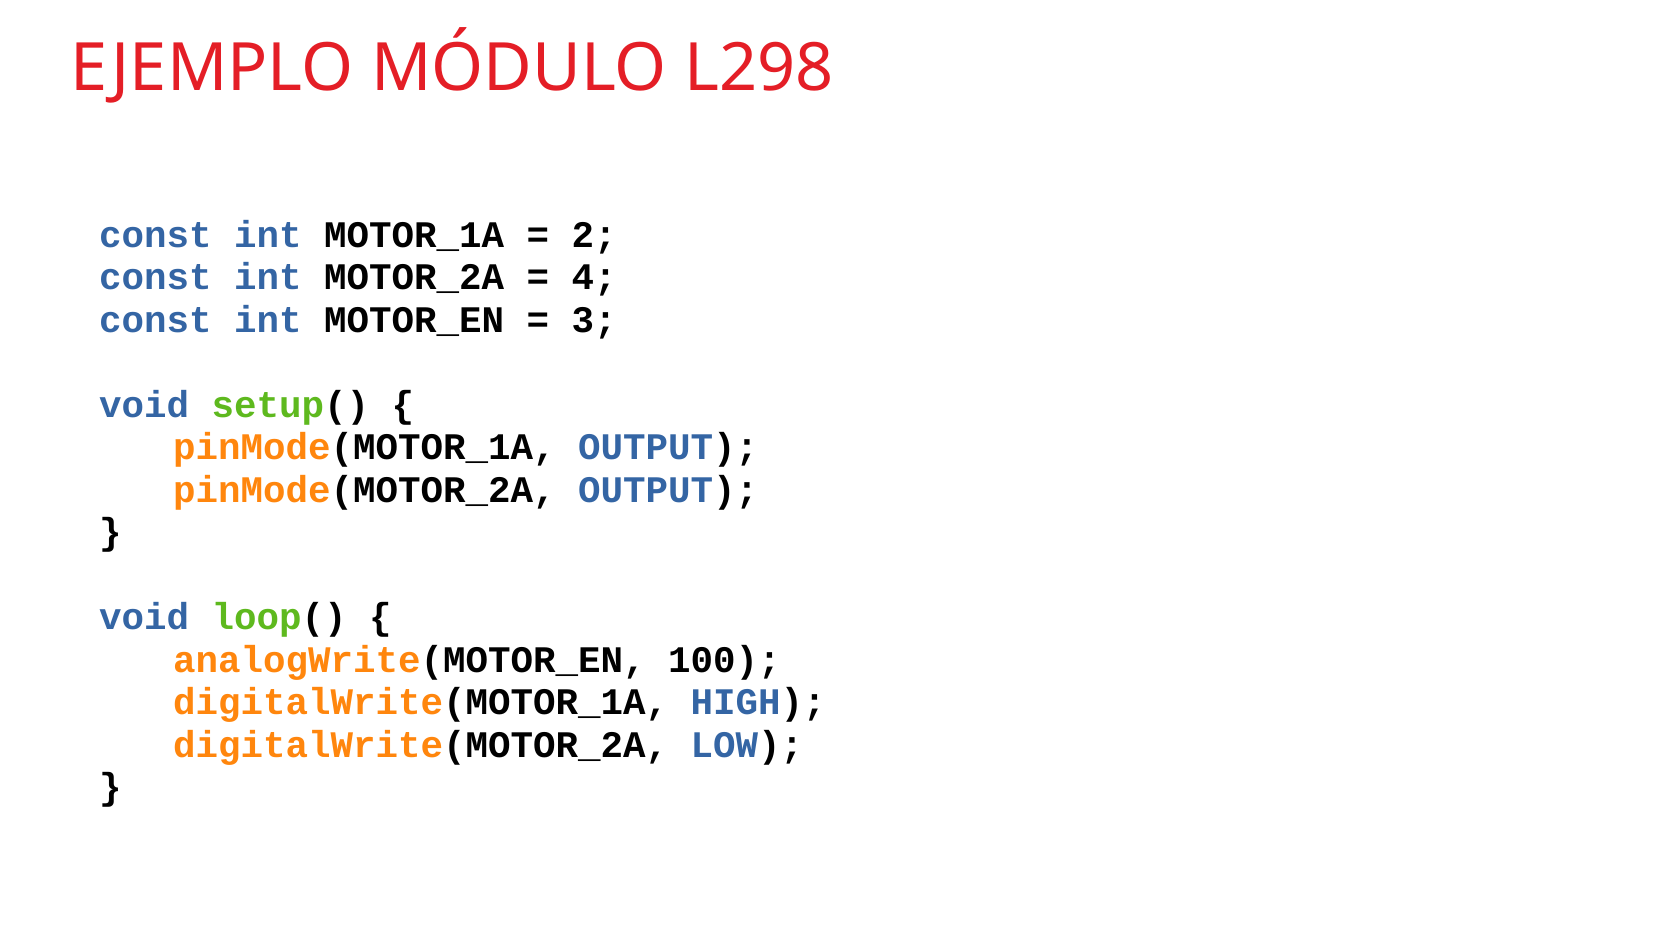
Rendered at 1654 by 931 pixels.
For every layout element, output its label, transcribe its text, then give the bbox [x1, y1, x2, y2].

title EJEMPLO MÓDULO L298 [70, 11, 1347, 118]
text_box const int MOTOR_1A = 2; const int MOTOR_2A = 4; const int MOTOR_EN = 3; void setup() { pinMode(MOTOR_1A, OUTPUT); pinMode(MOTOR_2A, OUTPUT); } void loop() { analogWrite(MOTOR_EN, 100); digitalWrite(MOTOR_1A, HIGH); digitalWrite(MOTOR_2A, LOW); } [84, 208, 1570, 819]
